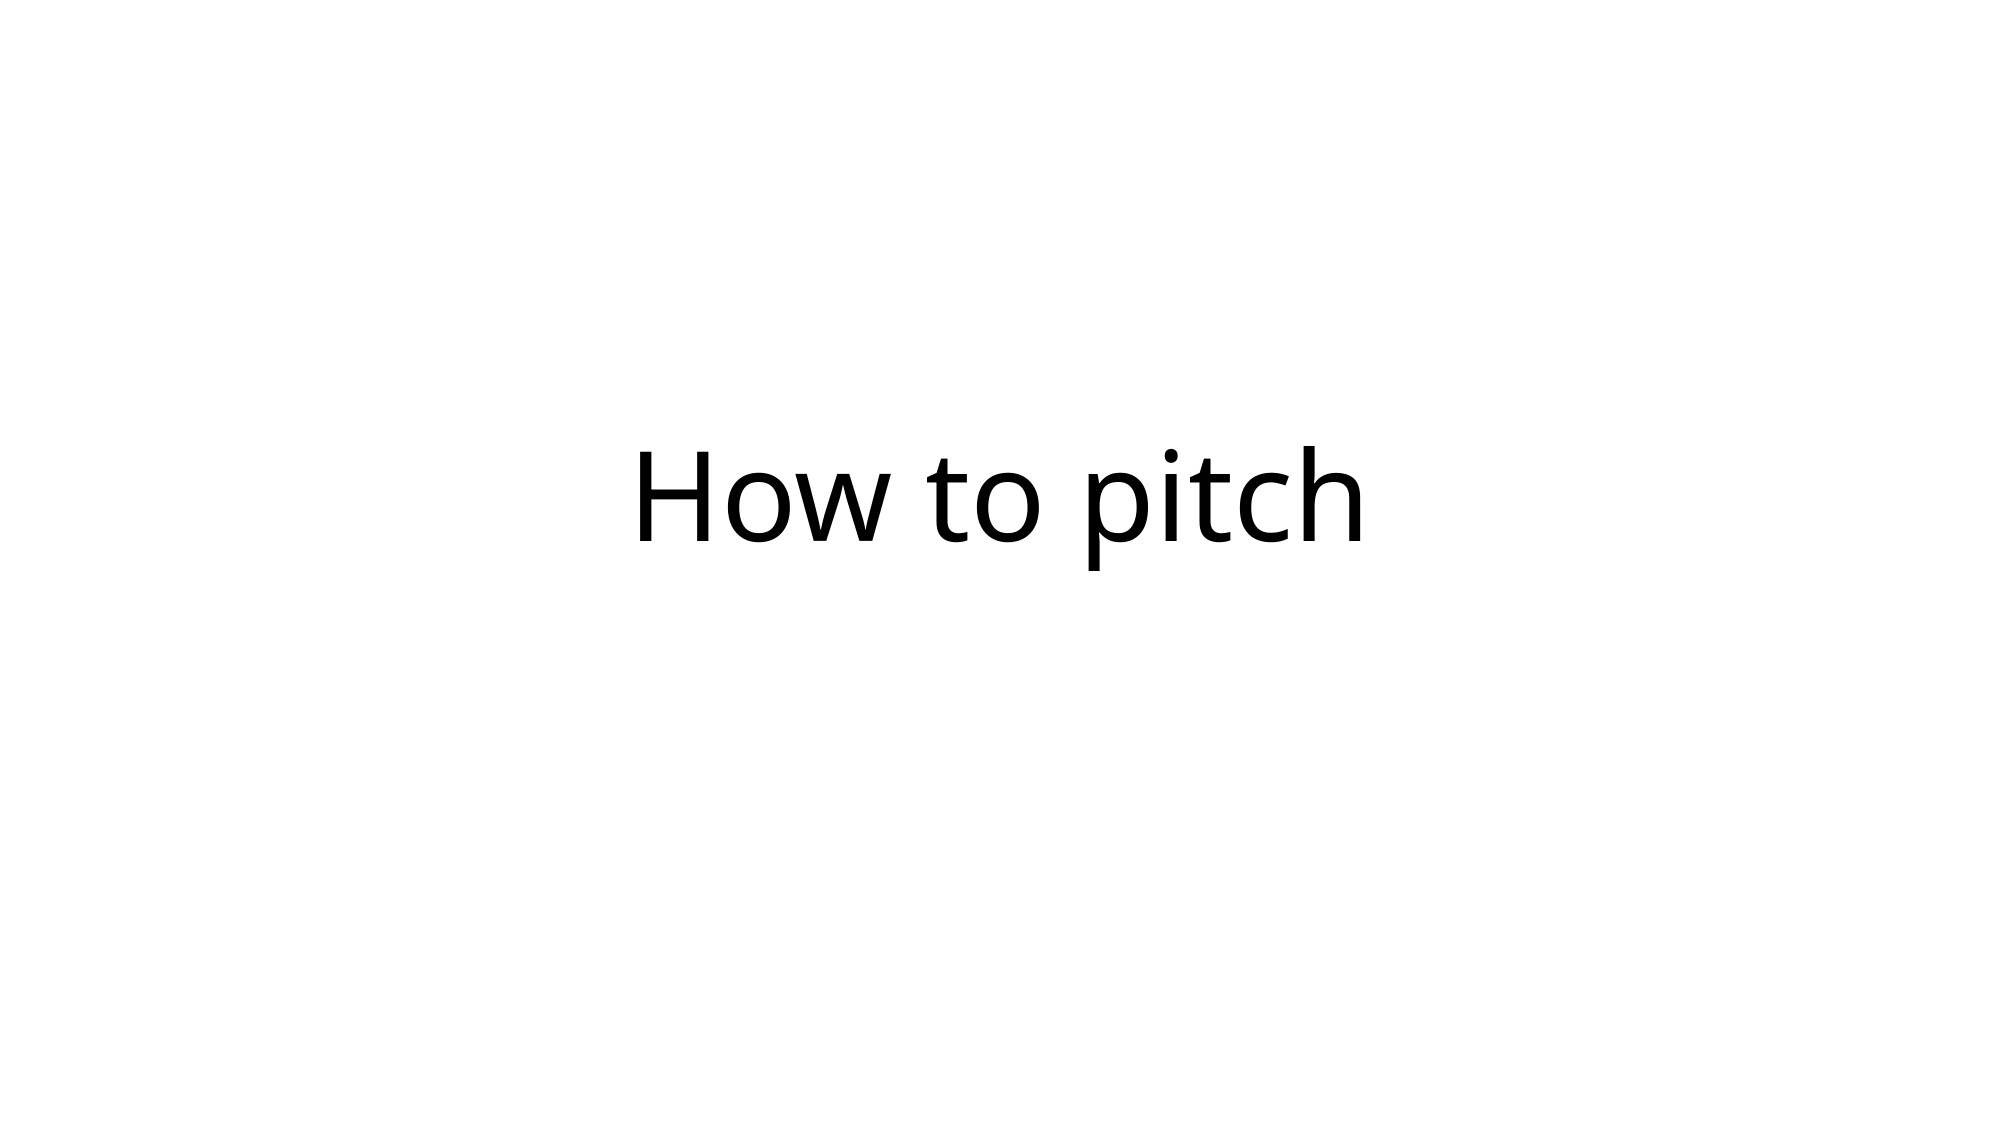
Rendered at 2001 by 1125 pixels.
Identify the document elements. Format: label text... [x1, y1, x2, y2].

title How to pitch [249, 184, 1750, 576]
